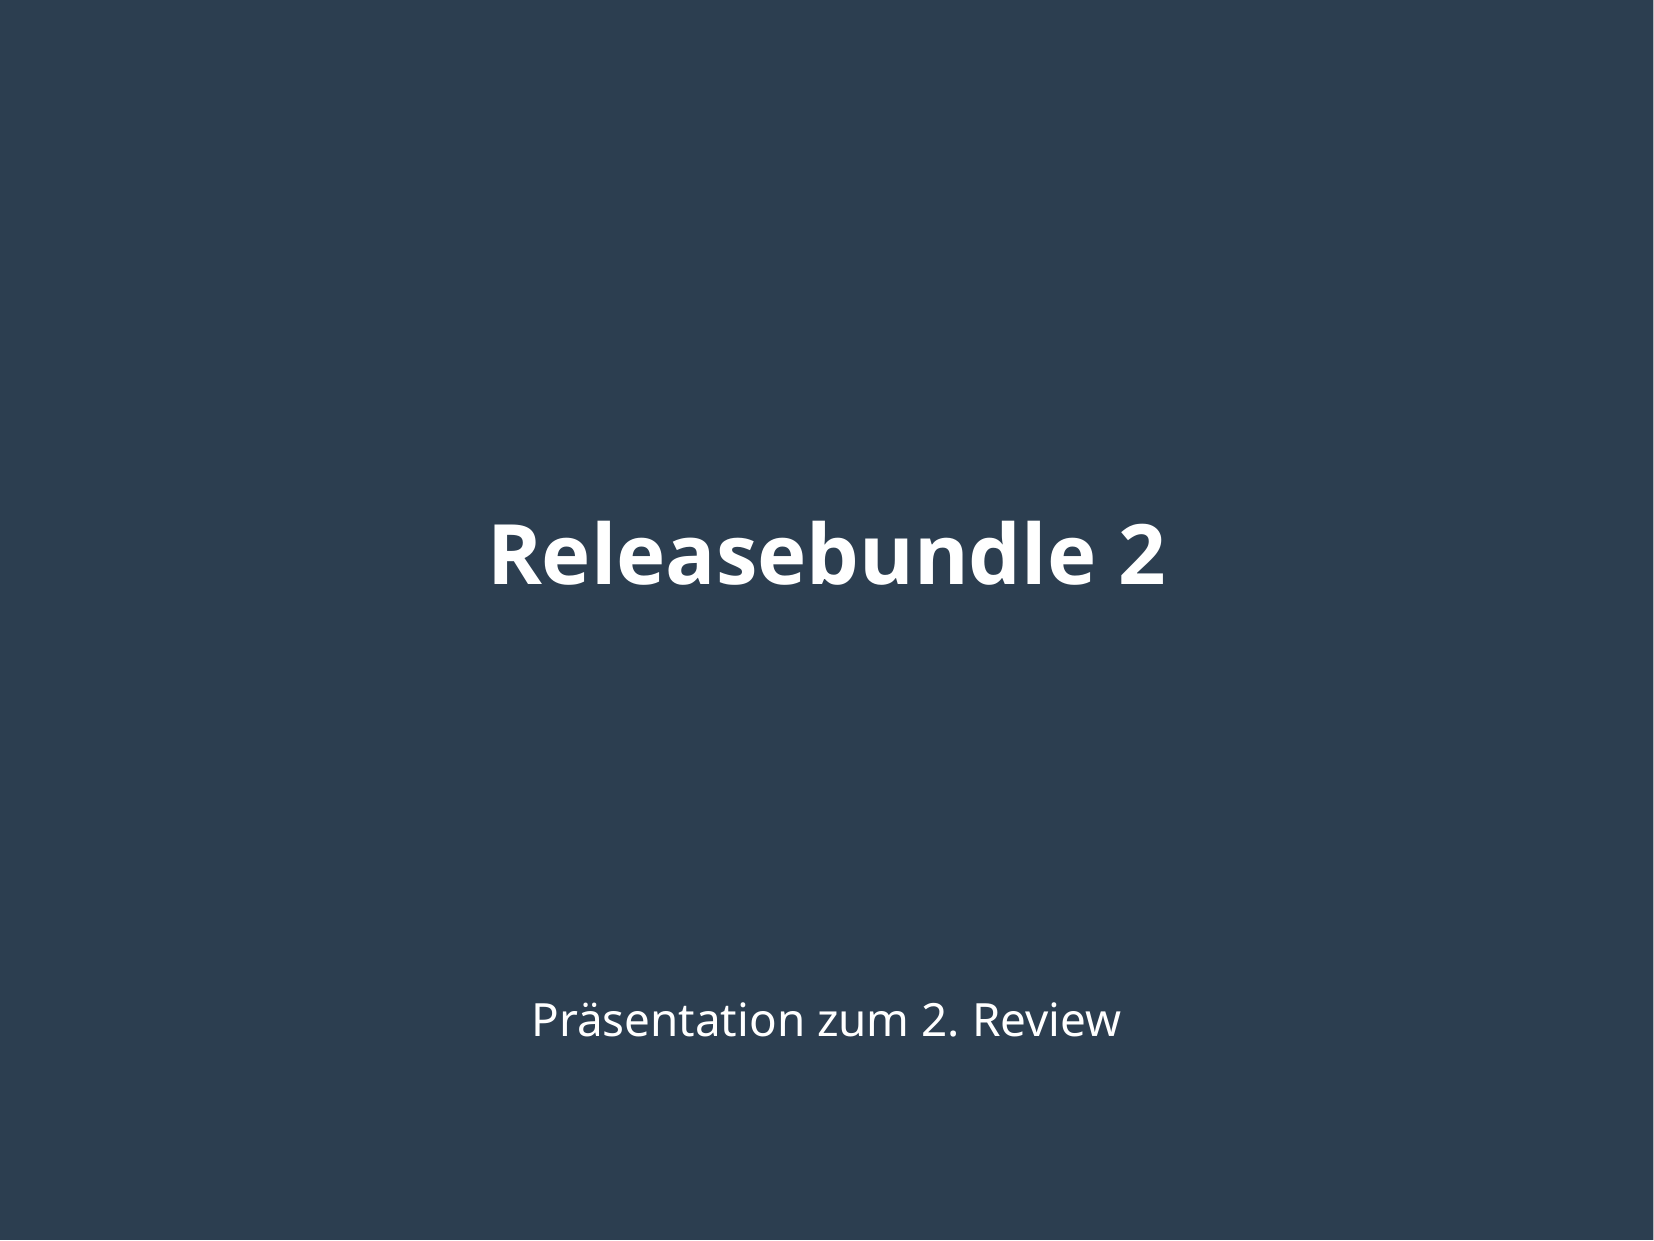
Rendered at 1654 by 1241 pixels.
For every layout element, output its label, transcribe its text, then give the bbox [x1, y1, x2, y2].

title Releasebundle 2 [58, 386, 1595, 662]
subtitle Präsentation zum 2. Review [58, 856, 1595, 1181]
